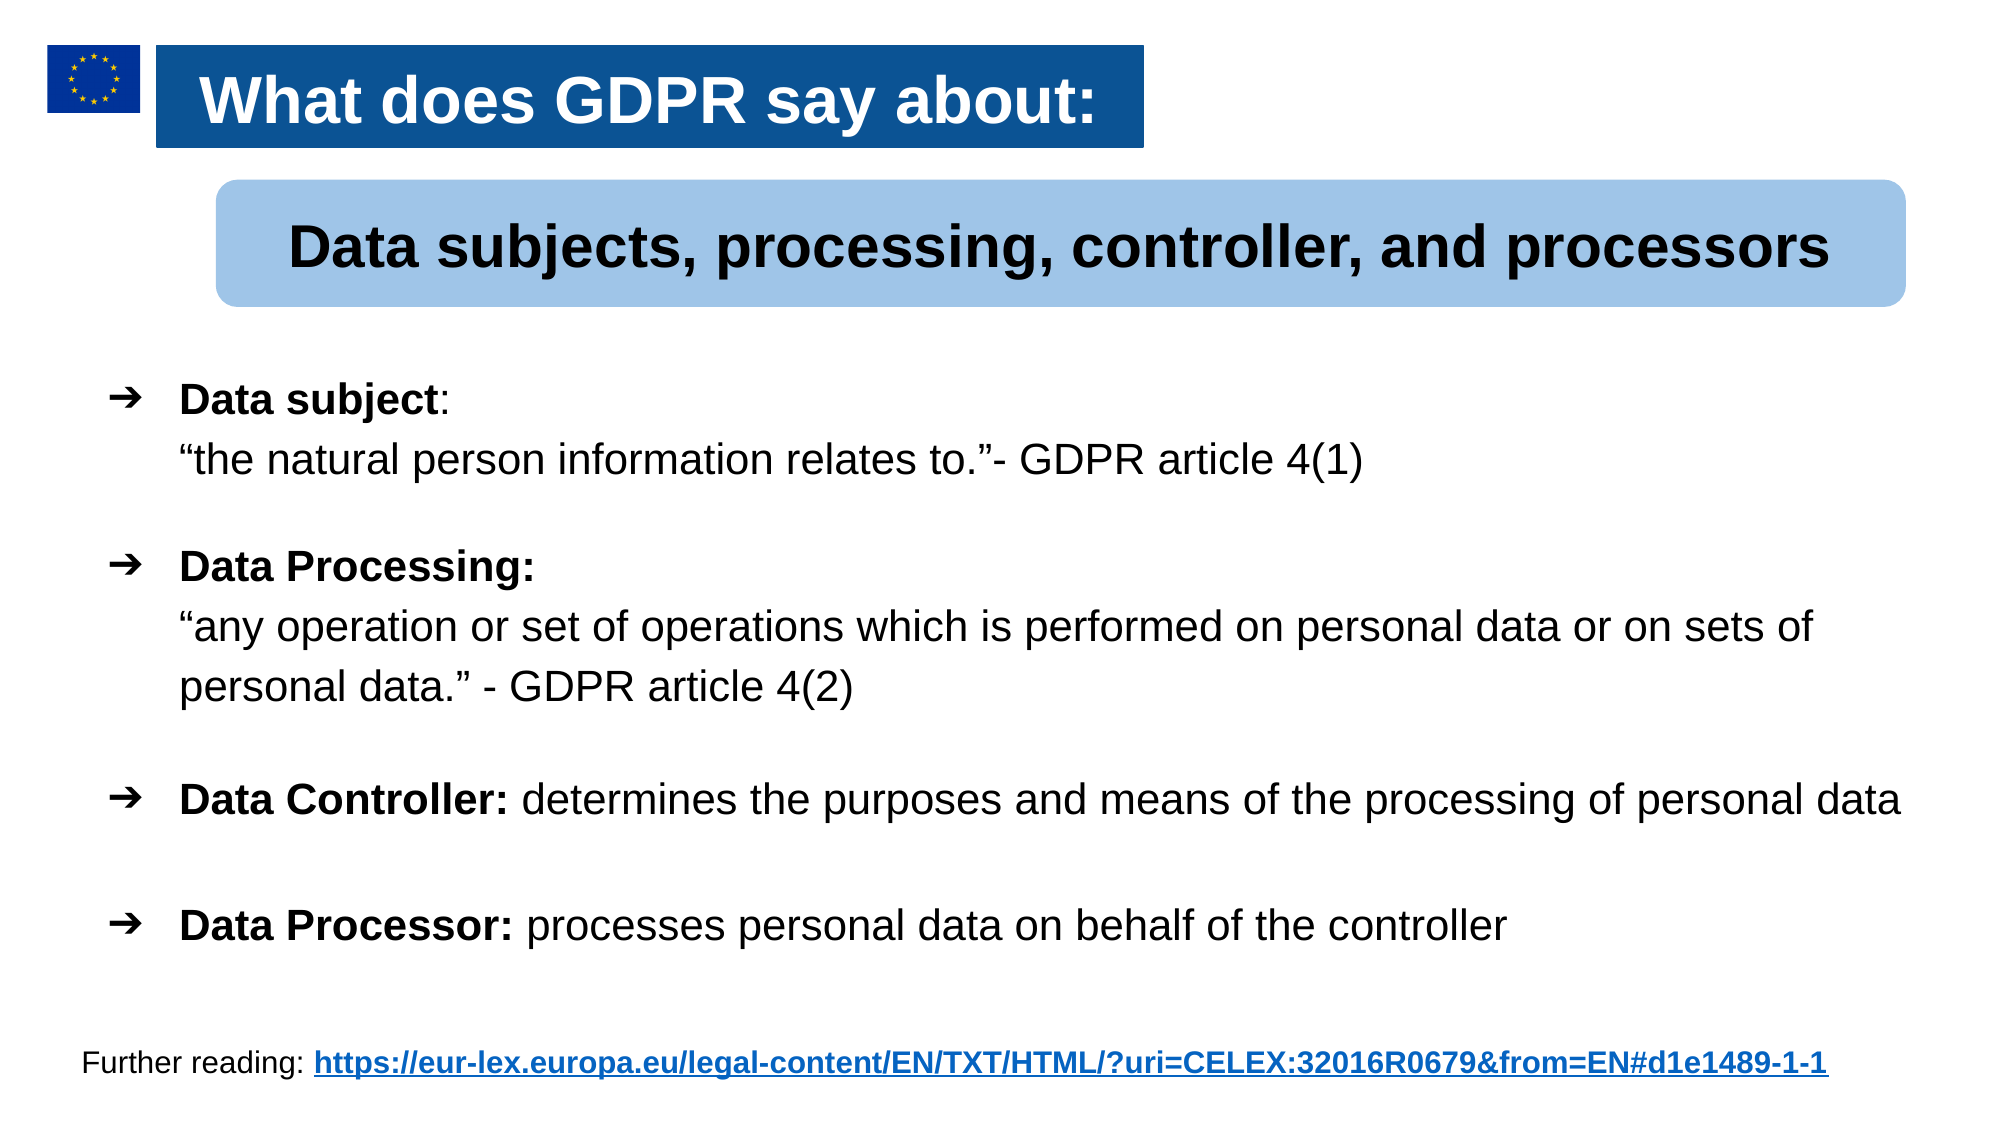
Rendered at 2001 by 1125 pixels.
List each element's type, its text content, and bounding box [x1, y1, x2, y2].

text_box Data Processing: “any operation or set of operations which is performed on personal data or on sets of personal data.” - GDPR article 4(2) [79, 510, 1922, 743]
text_box Data Processor: processes personal data on behalf of the controller [79, 869, 1851, 996]
title What does GDPR say about: [156, 45, 1143, 148]
picture [47, 45, 141, 113]
text_box Data subject: “the natural person information relates to.”- GDPR article 4(1) [79, 343, 1922, 510]
text_box Data subjects, processing, controller, and processors [216, 180, 1906, 307]
text_box Further reading: https://eur-lex.europa.eu/legal-content/EN/TXT/HTML/?uri=CELEX:32016R0679&from=EN#d1e1489-1-1 [61, 1016, 1956, 1100]
text_box Data Controller: determines the purposes and means of the processing of personal data [79, 743, 1945, 870]
